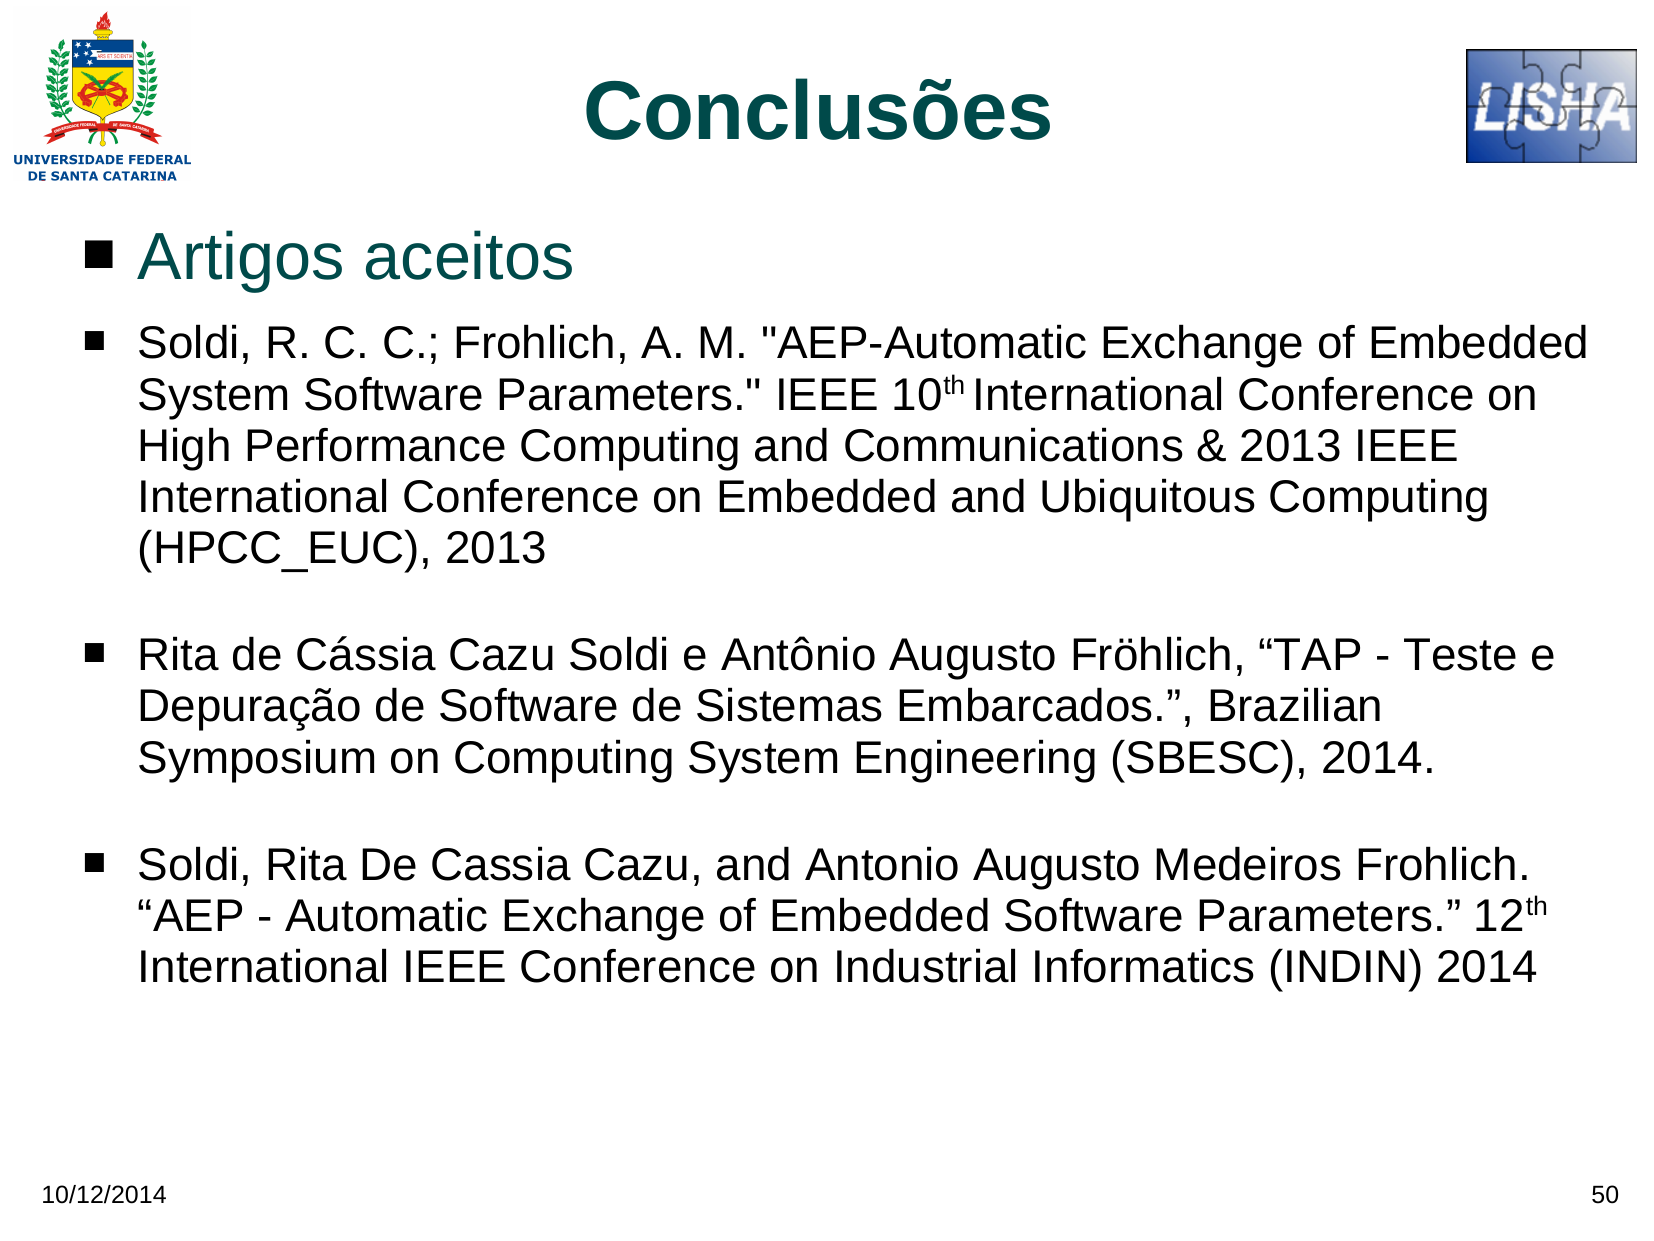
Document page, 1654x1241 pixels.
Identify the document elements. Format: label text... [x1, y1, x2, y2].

picture [13, 6, 191, 181]
title Conclusões [212, 61, 1426, 174]
list Artigos aceitos Soldi, R. C. C.; Frohlich, A. M. "AEP-Automatic Exchange of Embedded System Software Parameters." IEEE 10th International Conference on High Performance Computing and Communications & 2013 IEEE International Conference on Embedded and Ubiquitous Computing (HPCC_EUC), 2013 Rita de Cássia Cazu Soldi e Antônio Augusto Fröhlich, “TAP - Teste e Depuração de Software de Sistemas Embarcados.”, Brazilian Symposium on Computing System Engineering (SBESC), 2014. Soldi, Rita De Cassia Cazu, and Antonio Augusto Medeiros Frohlich. “AEP - Automatic Exchange of Embedded Software Parameters.” 12th International IEEE Conference on Industrial Informatics (INDIN) 2014 [37, 219, 1613, 1157]
picture [1466, 49, 1637, 163]
